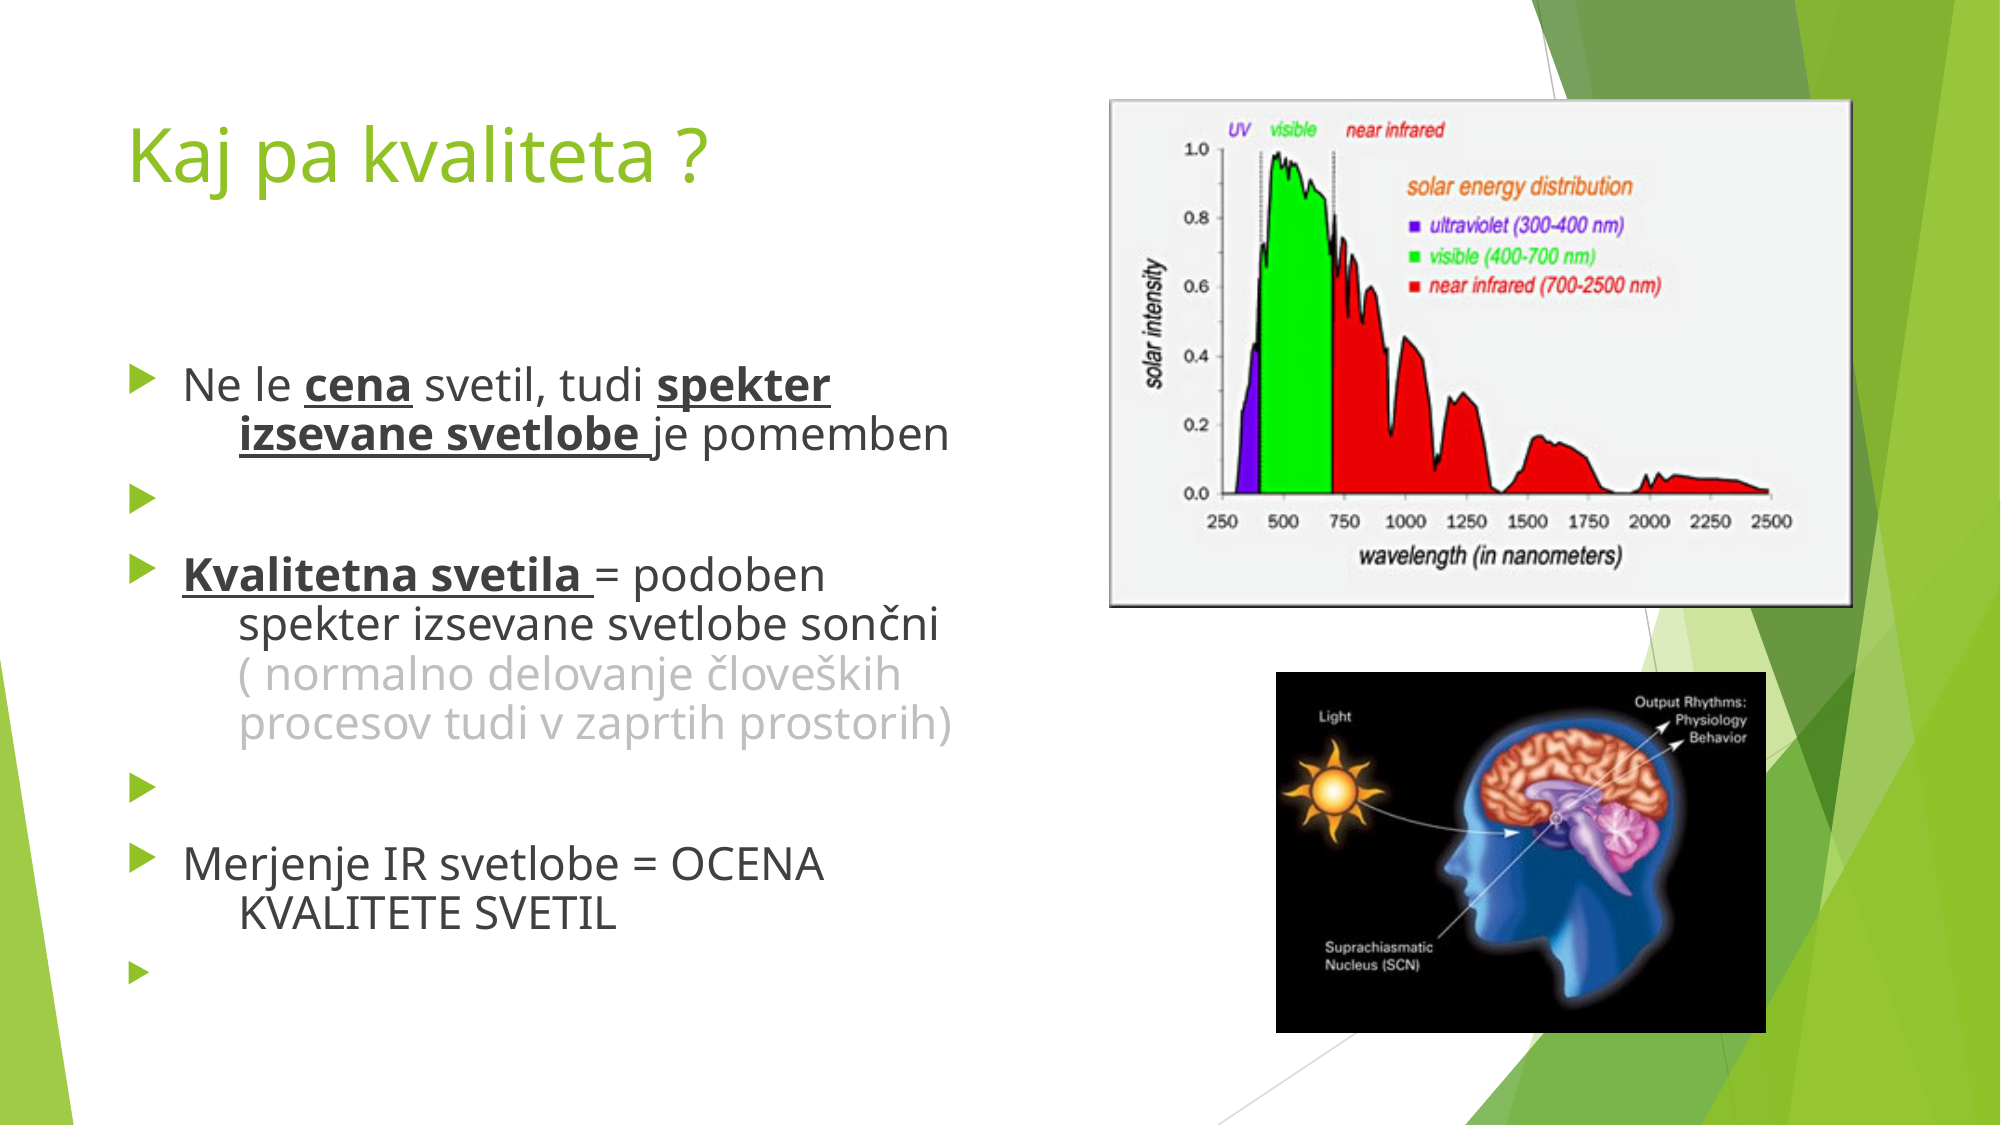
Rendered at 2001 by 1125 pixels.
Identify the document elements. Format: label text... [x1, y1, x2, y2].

picture [1276, 672, 1766, 1033]
list Ne le cena svetil, tudi spekter izsevane svetlobe je pomemben Kvalitetna svetila = podoben spekter izsevane svetlobe sončni ( normalno delovanje človeških procesov tudi v zaprtih prostorih) Merjenje IR svetlobe = OCENA KVALITETE SVETIL [111, 354, 1007, 992]
picture [1109, 99, 1853, 608]
title Kaj pa kvaliteta ? [111, 99, 1109, 317]
